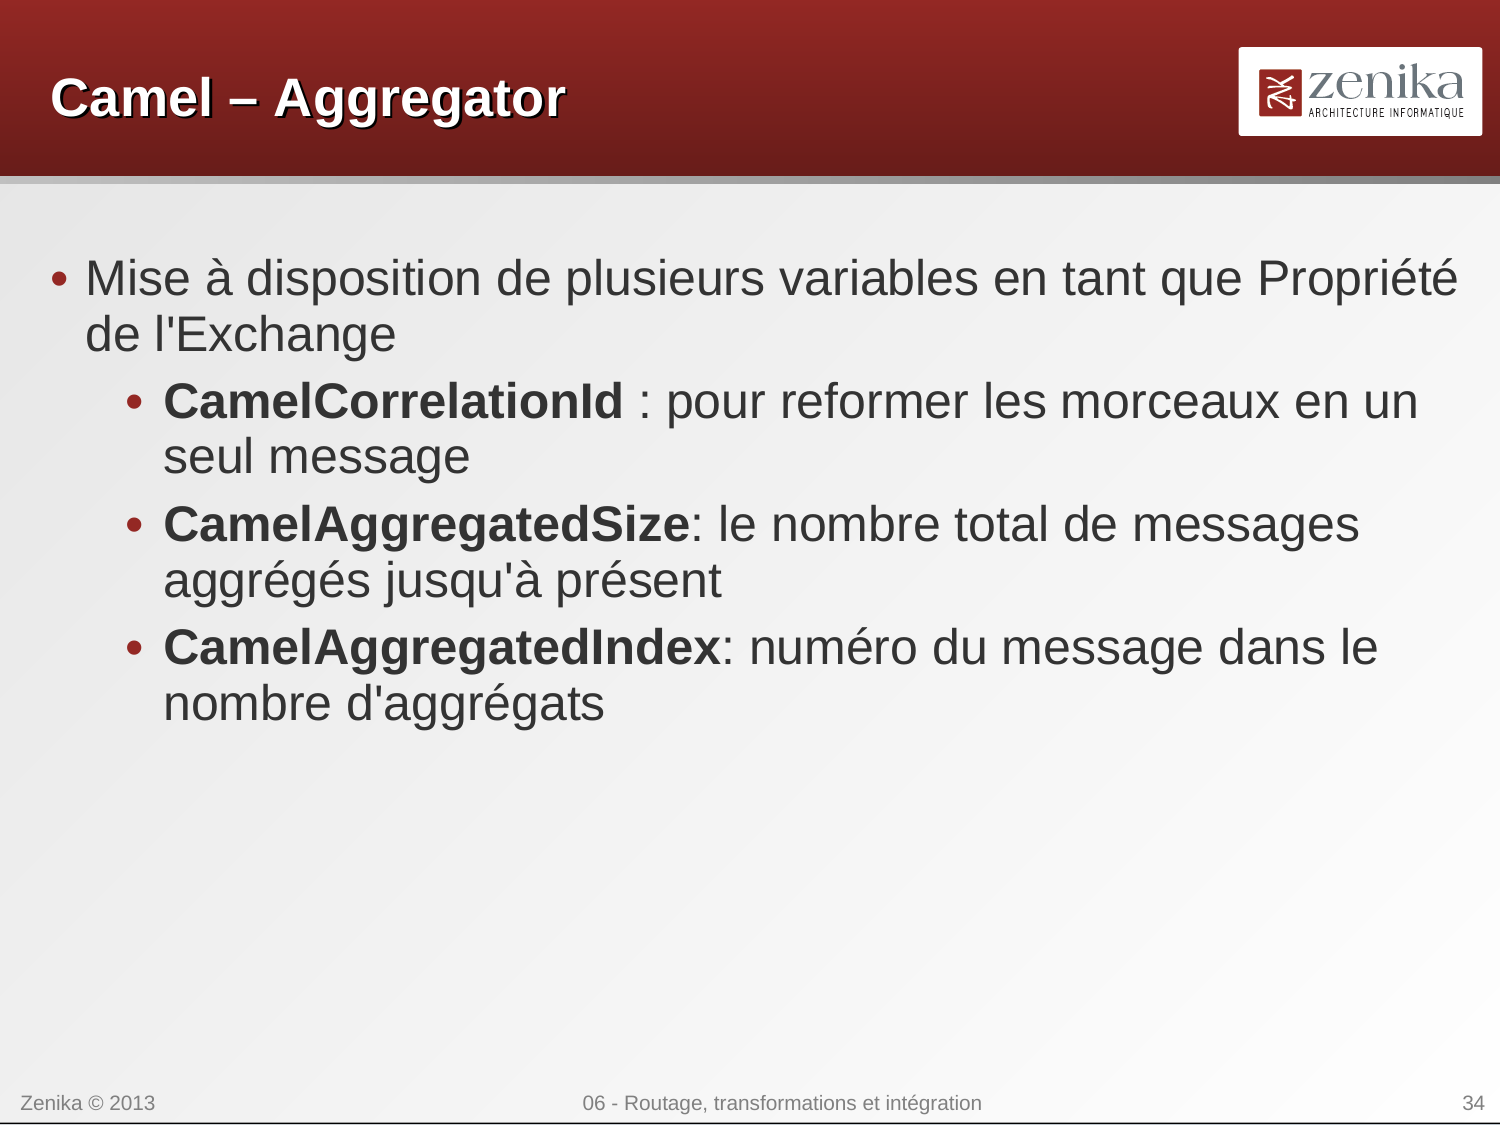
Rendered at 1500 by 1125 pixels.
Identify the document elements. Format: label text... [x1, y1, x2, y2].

picture [1257, 58, 1464, 125]
title Camel – Aggregator [50, 22, 1206, 172]
list Mise à disposition de plusieurs variables en tant que Propriété de l'Exchange CamelCorrelationId : pour reformer les morceaux en un seul message CamelAggregatedSize: le nombre total de messages aggrégés jusqu'à présent CamelAggregatedIndex: numéro du message dans le nombre d'aggrégats [50, 250, 1477, 1064]
